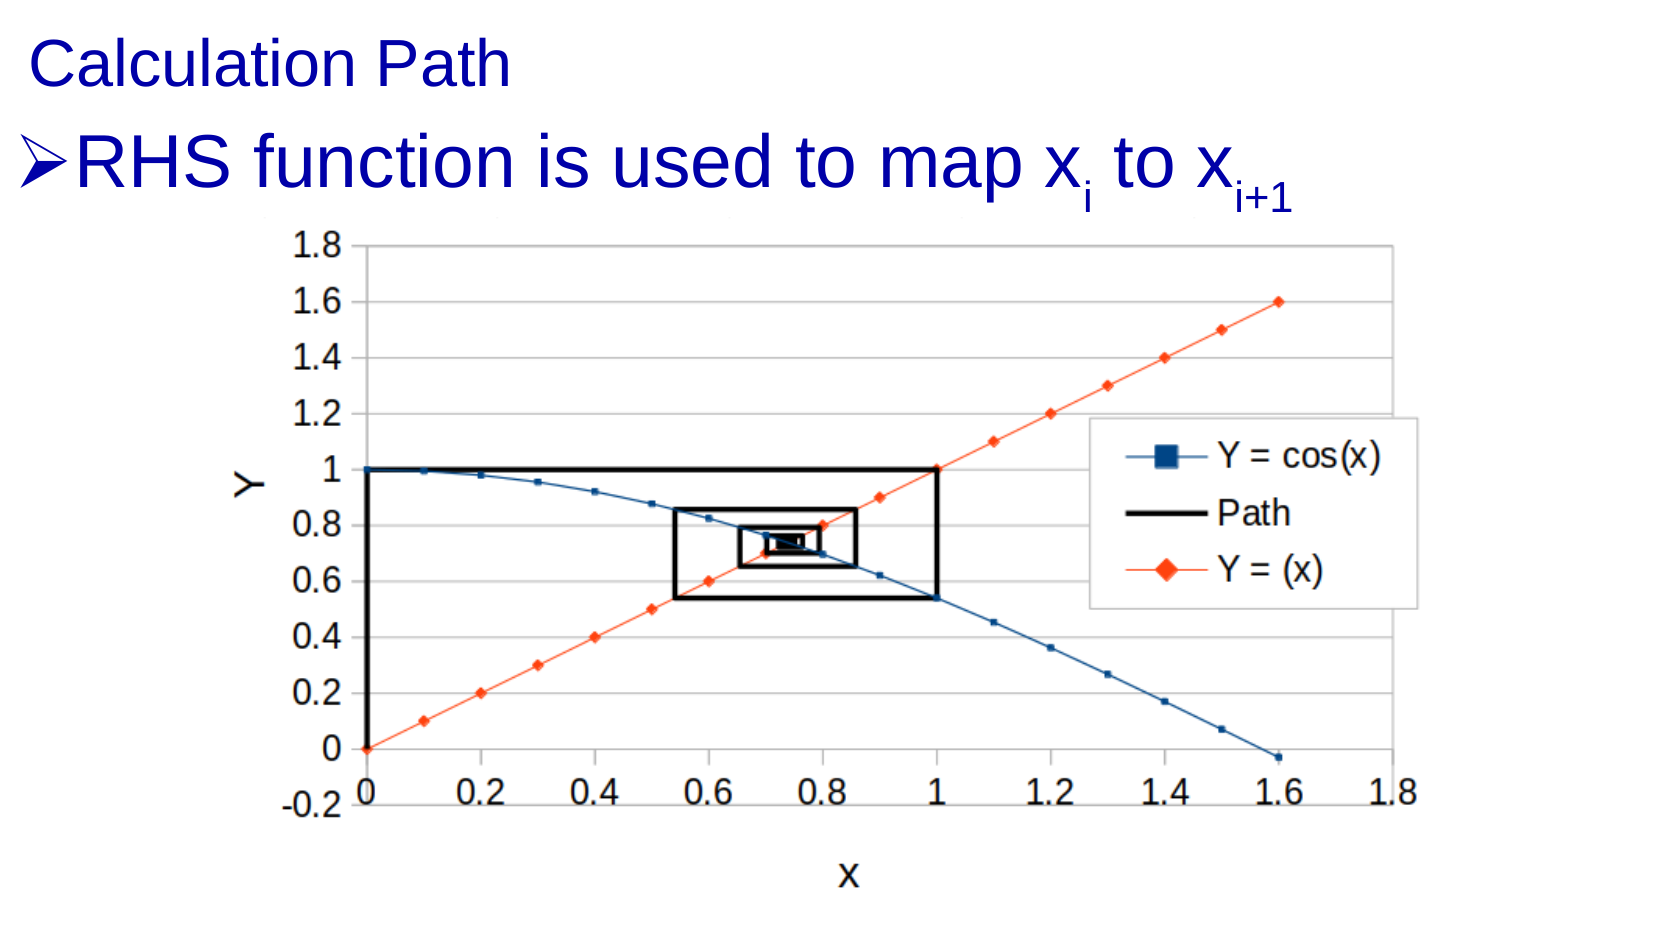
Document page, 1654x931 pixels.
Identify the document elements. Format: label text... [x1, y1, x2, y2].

list RHS function is used to map xi to xi+1 [14, 120, 1629, 916]
picture [216, 217, 1426, 901]
title Calculation Path [28, 21, 1626, 106]
